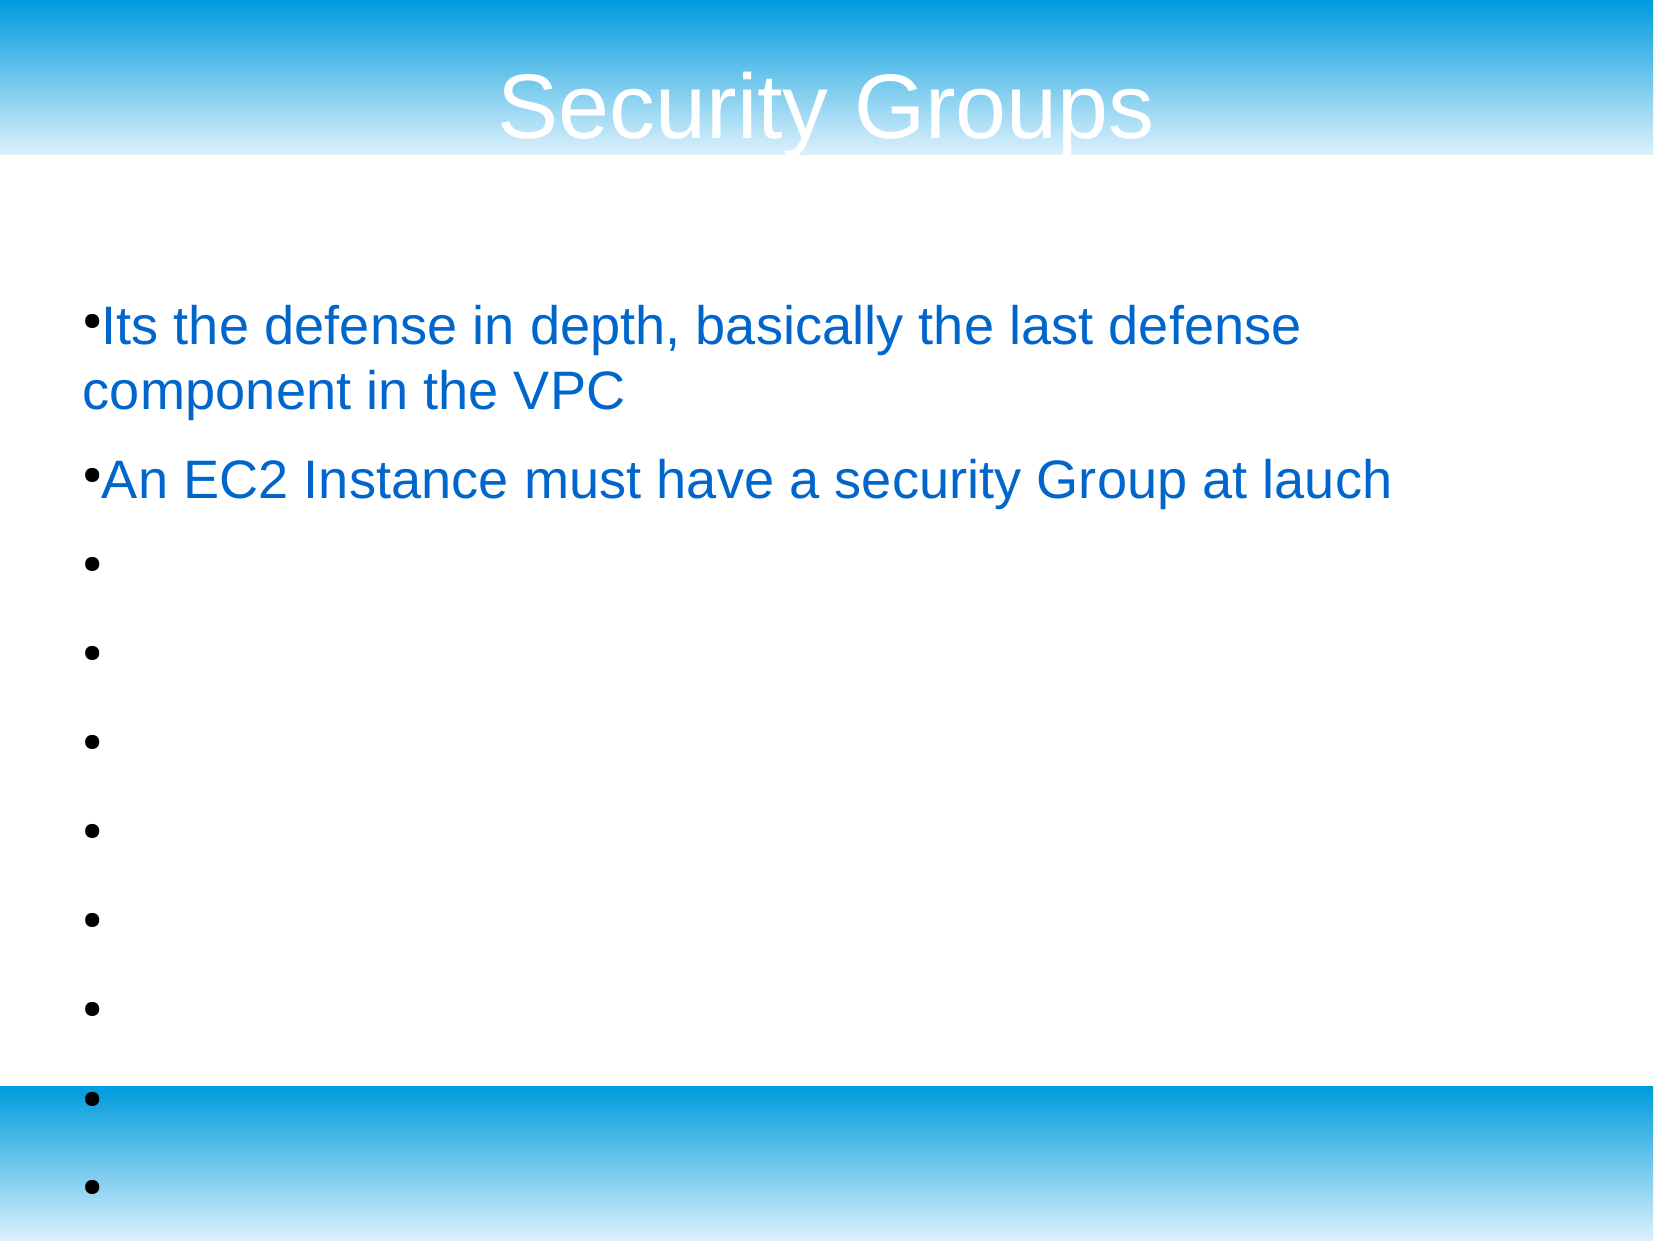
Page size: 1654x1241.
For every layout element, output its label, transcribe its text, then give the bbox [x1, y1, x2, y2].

title Security Groups [82, 49, 1571, 155]
list Its the defense in depth, basically the last defense component in the VPC An EC2 Instance must have a security Group at lauch [82, 290, 1571, 1010]
